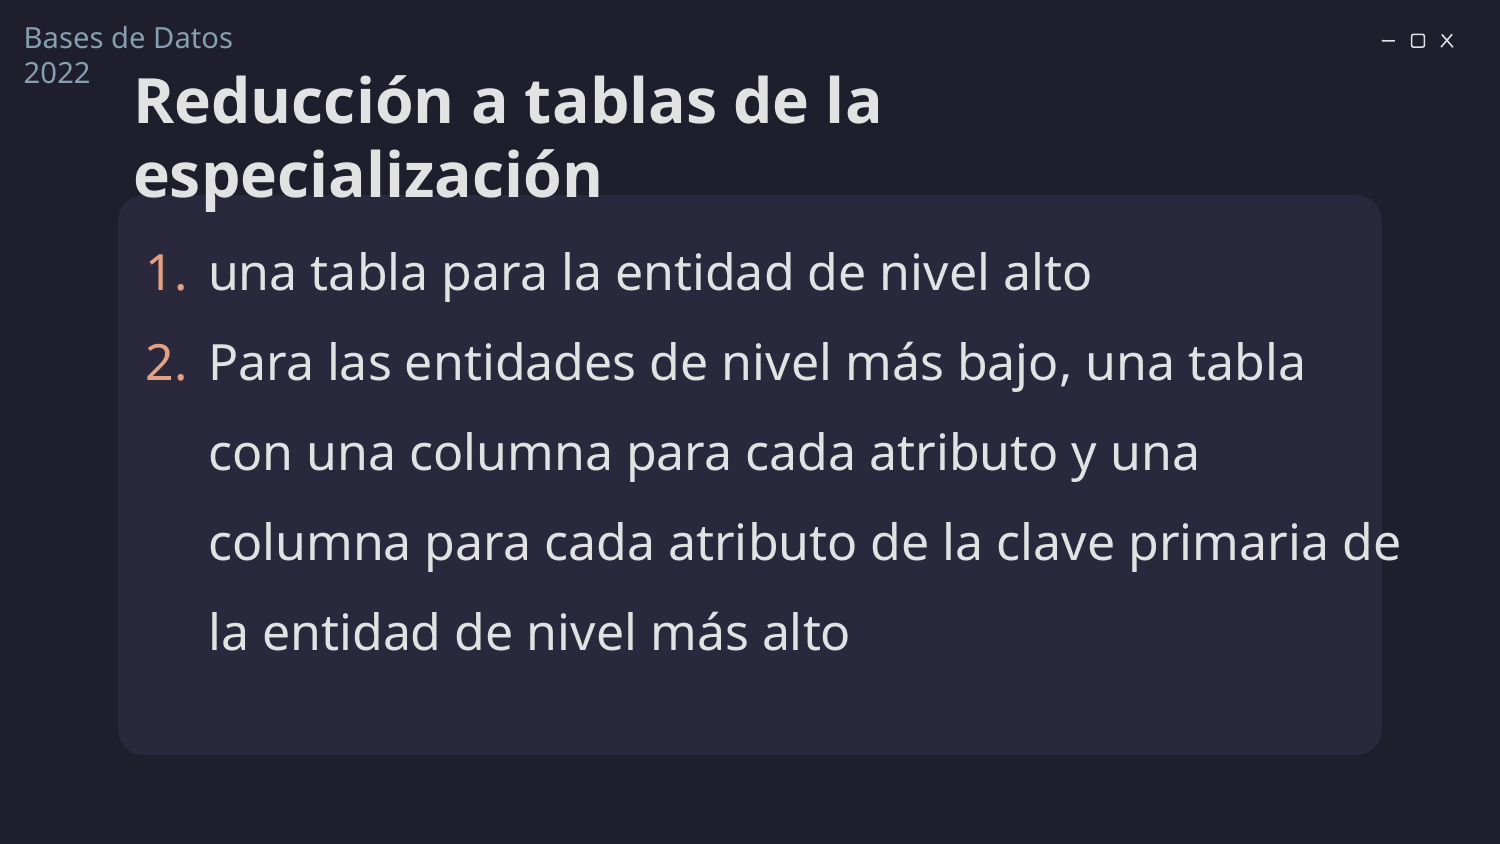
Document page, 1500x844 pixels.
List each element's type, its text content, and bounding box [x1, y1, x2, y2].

title Reducción a tablas de la especialización [118, 88, 1382, 183]
list una tabla para la entidad de nivel alto Para las entidades de nivel más bajo, una tabla con una columna para cada atributo y una columna para cada atributo de la clave primaria de la entidad de nivel más alto [118, 195, 1419, 750]
